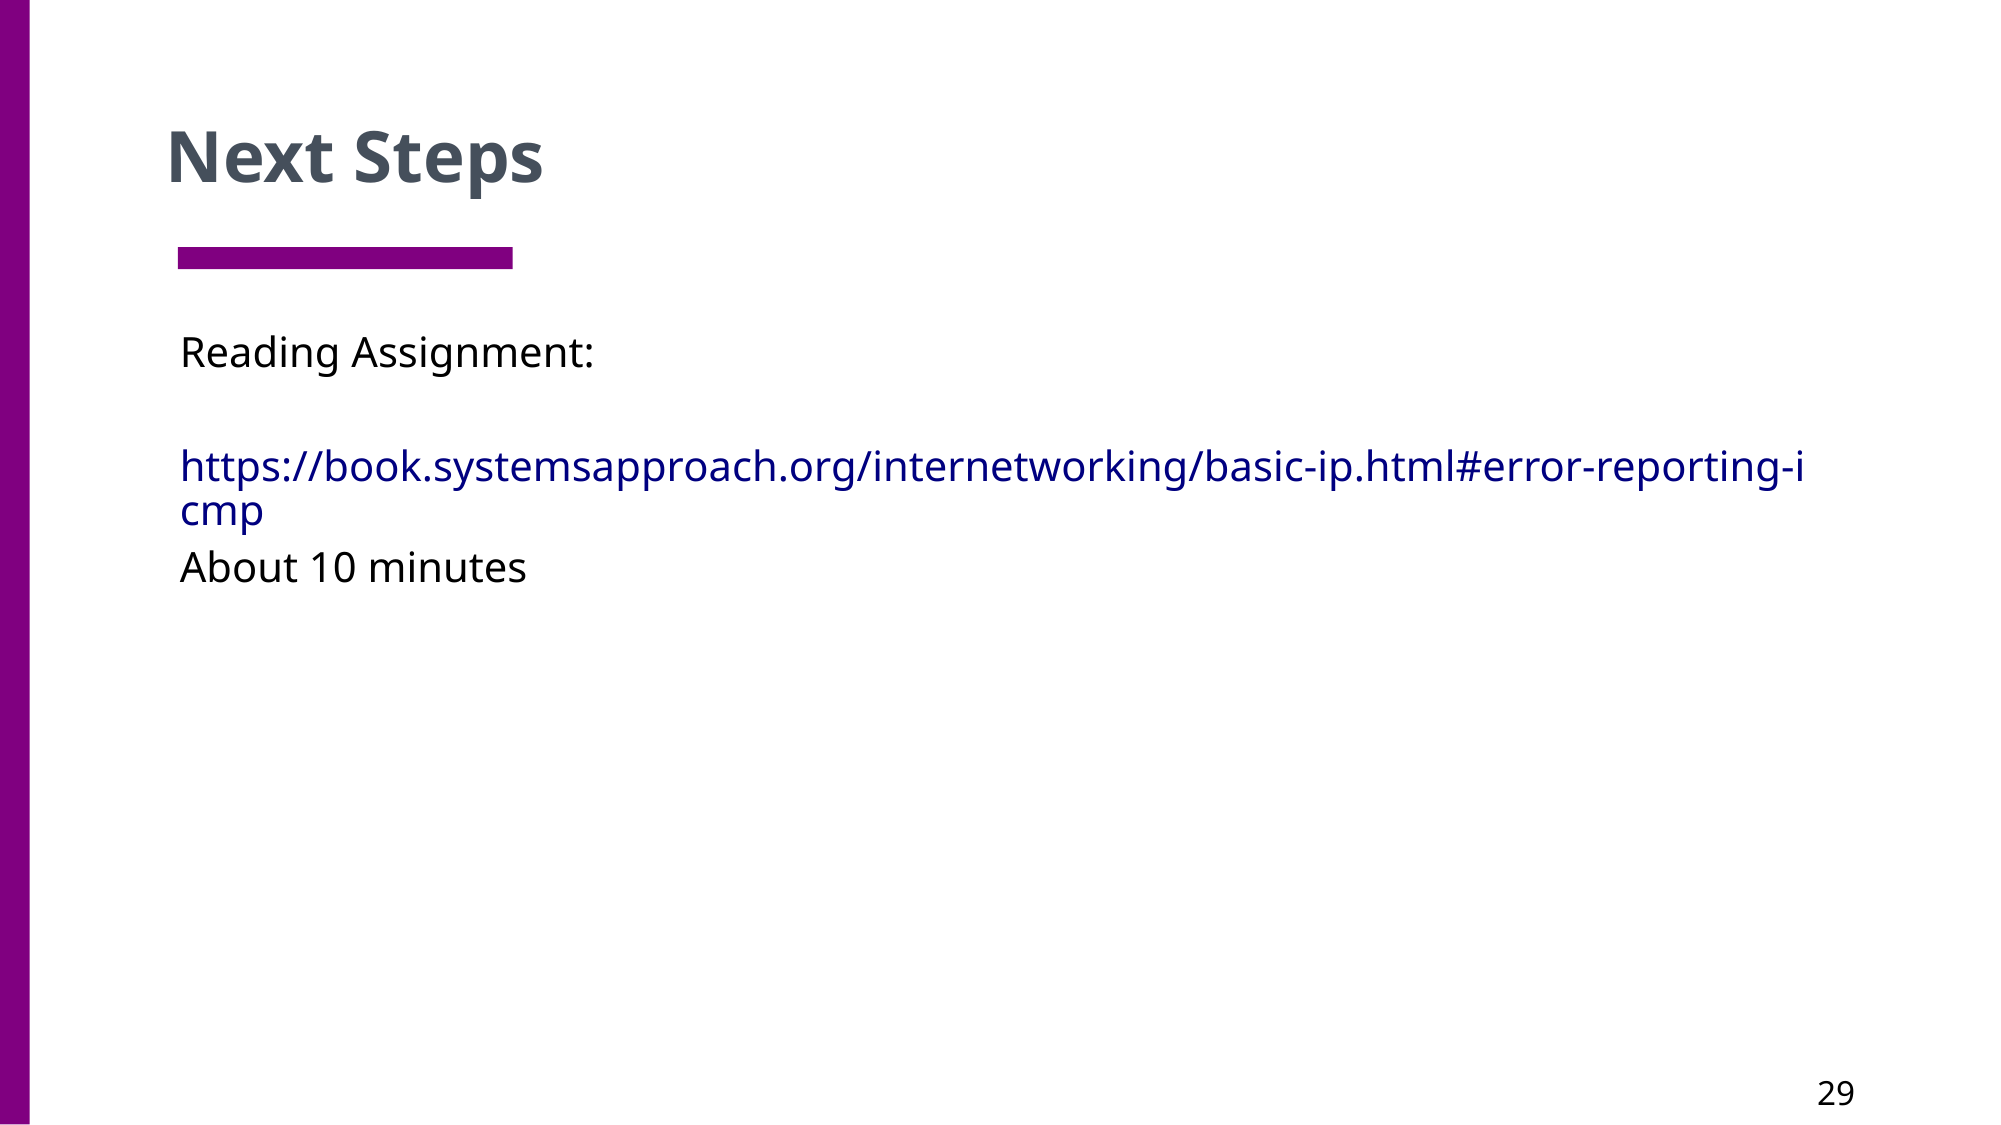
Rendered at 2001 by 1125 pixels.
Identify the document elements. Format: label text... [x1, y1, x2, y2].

text_box Next Steps [151, 0, 1849, 212]
text_box Reading Assignment: https://book.systemsapproach.org/internetworking/basic-ip.html#error-reporting-icmp About 10 minutes [165, 314, 1834, 585]
